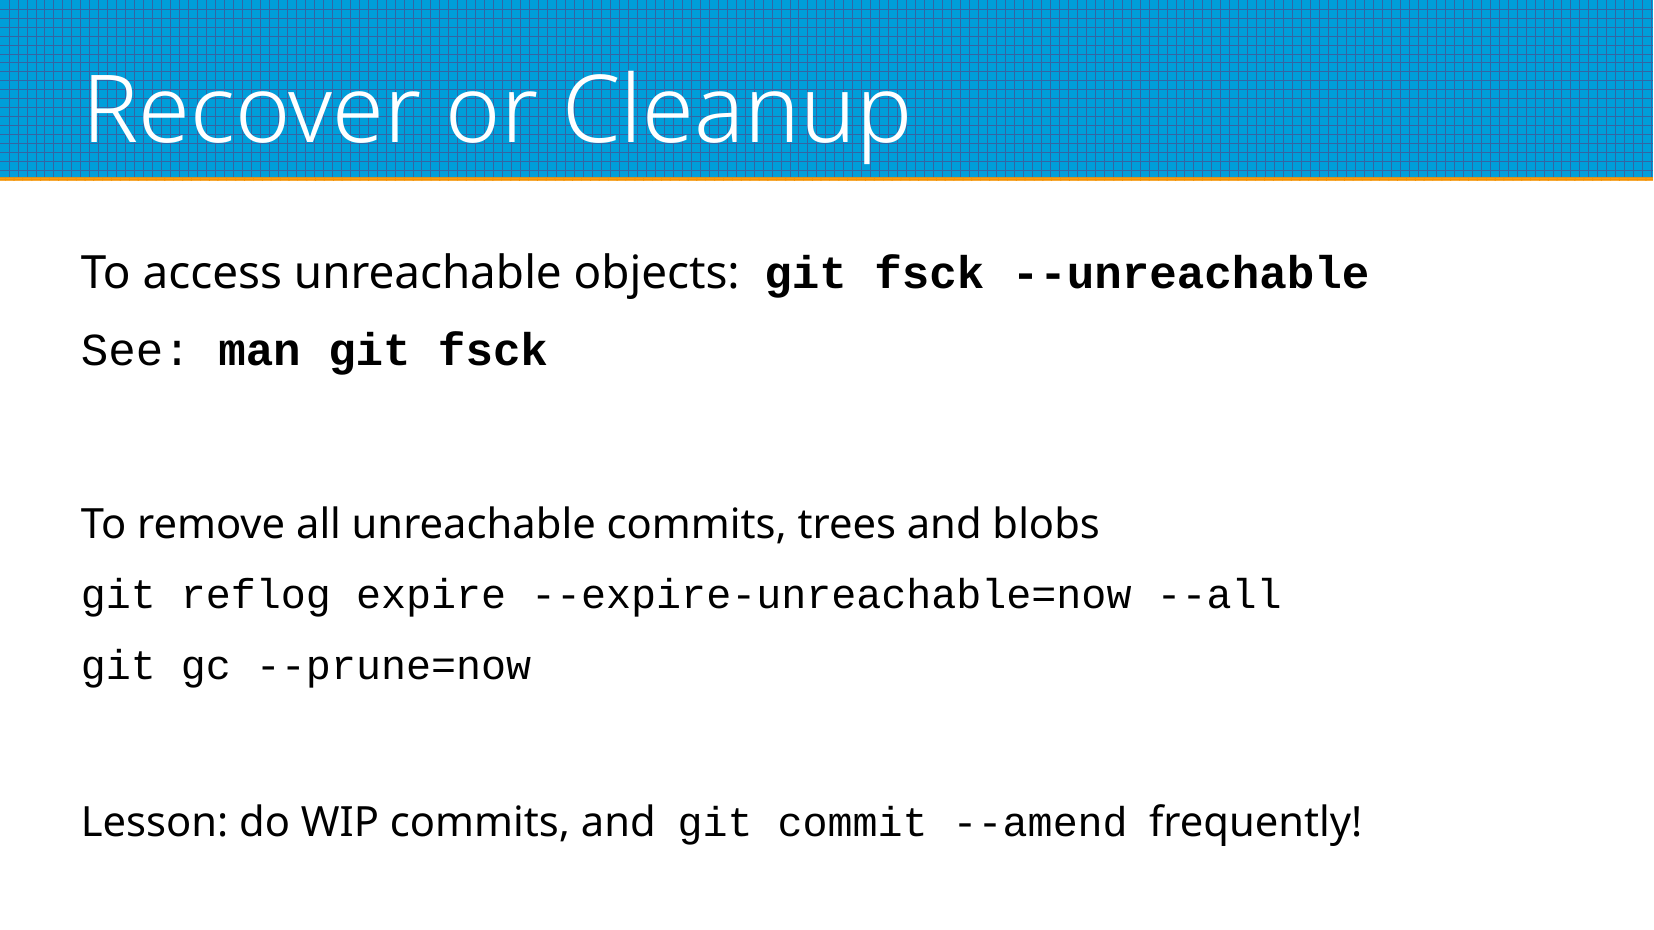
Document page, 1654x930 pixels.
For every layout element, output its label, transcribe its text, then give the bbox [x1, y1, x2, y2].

title Recover or Cleanup [82, 14, 1571, 171]
text_box To access unreachable objects: git fsck --unreachable See: man git fsck To remove all unreachable commits, trees and blobs git reflog expire --expire-unreachable=now --all git gc --prune=now Lesson: do WIP commits, and git commit --amend frequently! [75, 202, 1576, 855]
